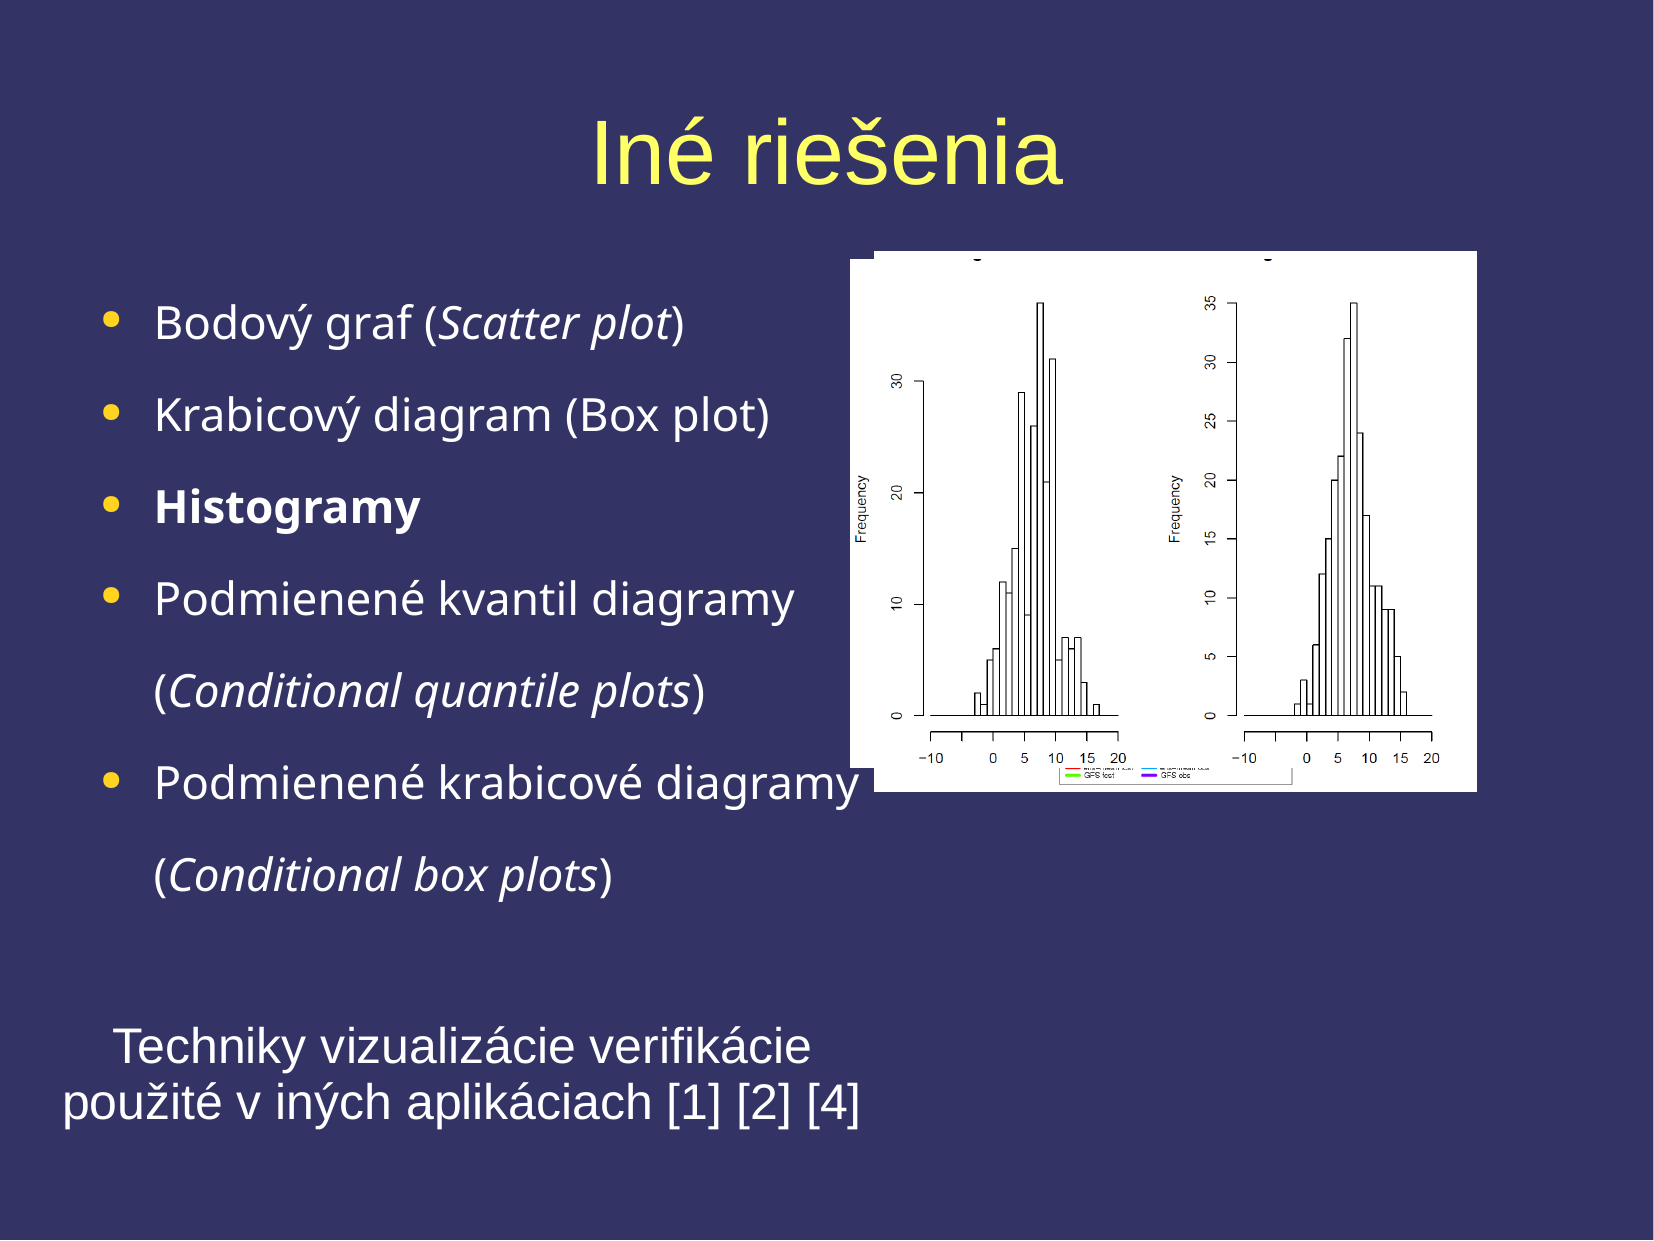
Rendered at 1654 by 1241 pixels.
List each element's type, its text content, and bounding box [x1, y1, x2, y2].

picture [850, 251, 1477, 792]
text_box Techniky vizualizácie verifikácie použité v iných aplikáciach [1] [2] [4] [47, 1010, 922, 1193]
title Iné riešenia [82, 49, 1571, 257]
list Bodový graf (Scatter plot) Krabicový diagram (Box plot) Histogramy Podmienené kvantil diagramy (Conditional quantile plots) Podmienené krabicové diagramy (Conditional box plots) [82, 290, 1571, 1109]
